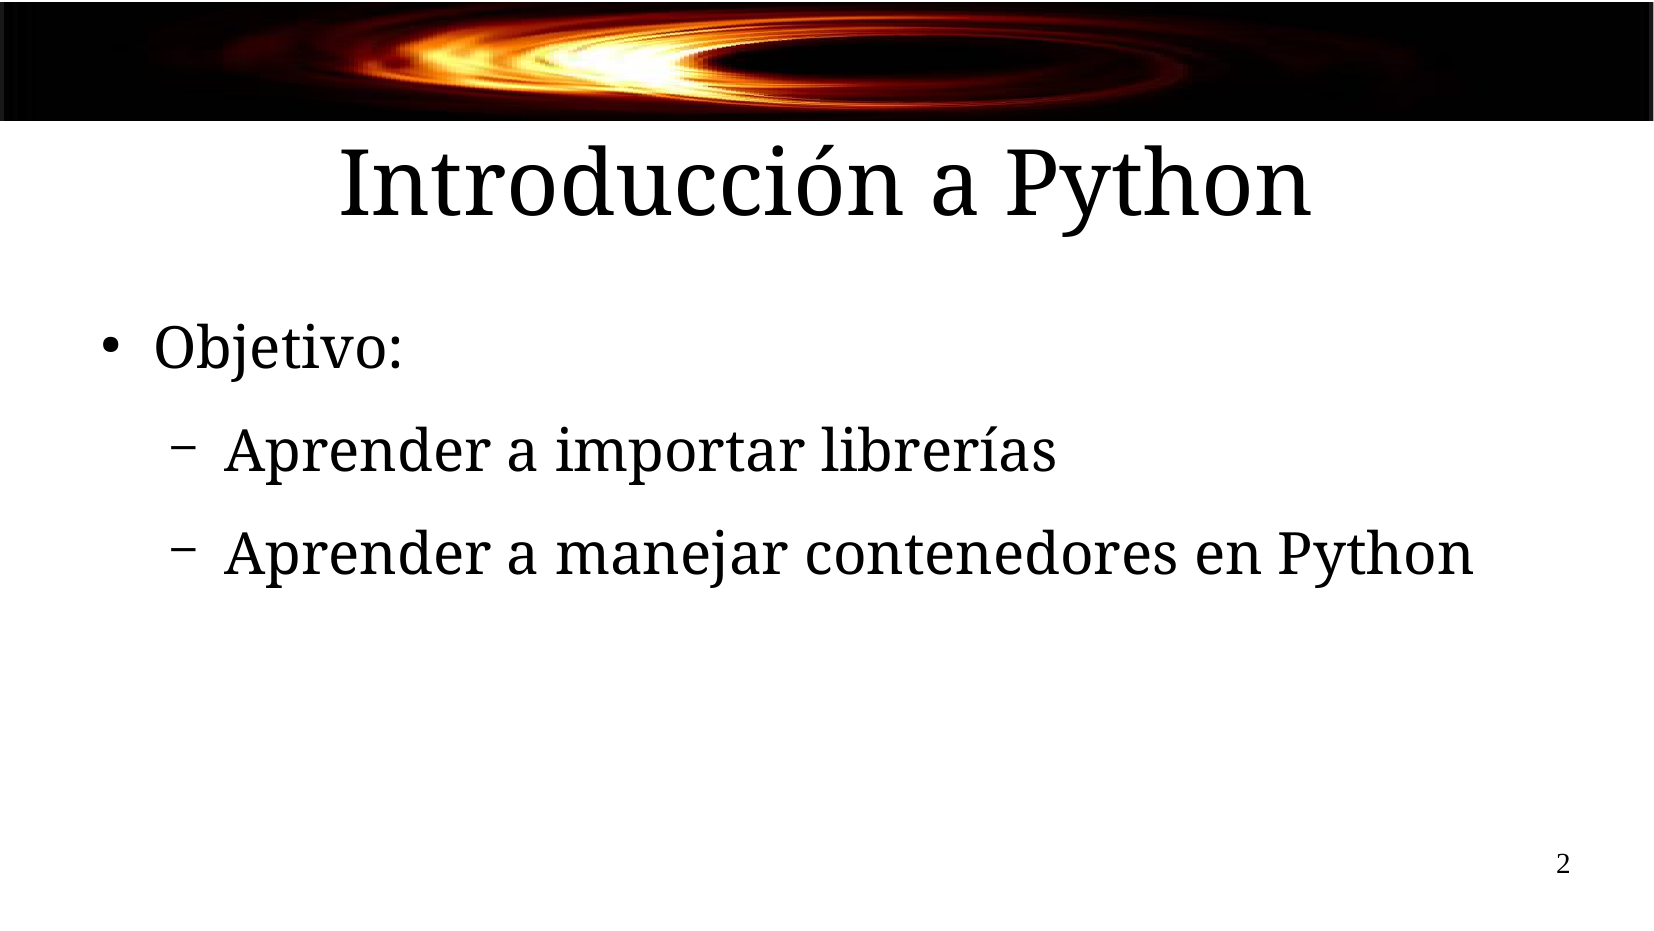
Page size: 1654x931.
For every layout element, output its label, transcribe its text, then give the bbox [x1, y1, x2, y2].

picture [0, 2, 1654, 121]
list Objetivo: Aprender a importar librerías Aprender a manejar contenedores en Python [82, 306, 1571, 846]
title Introducción a Python [82, 121, 1571, 258]
